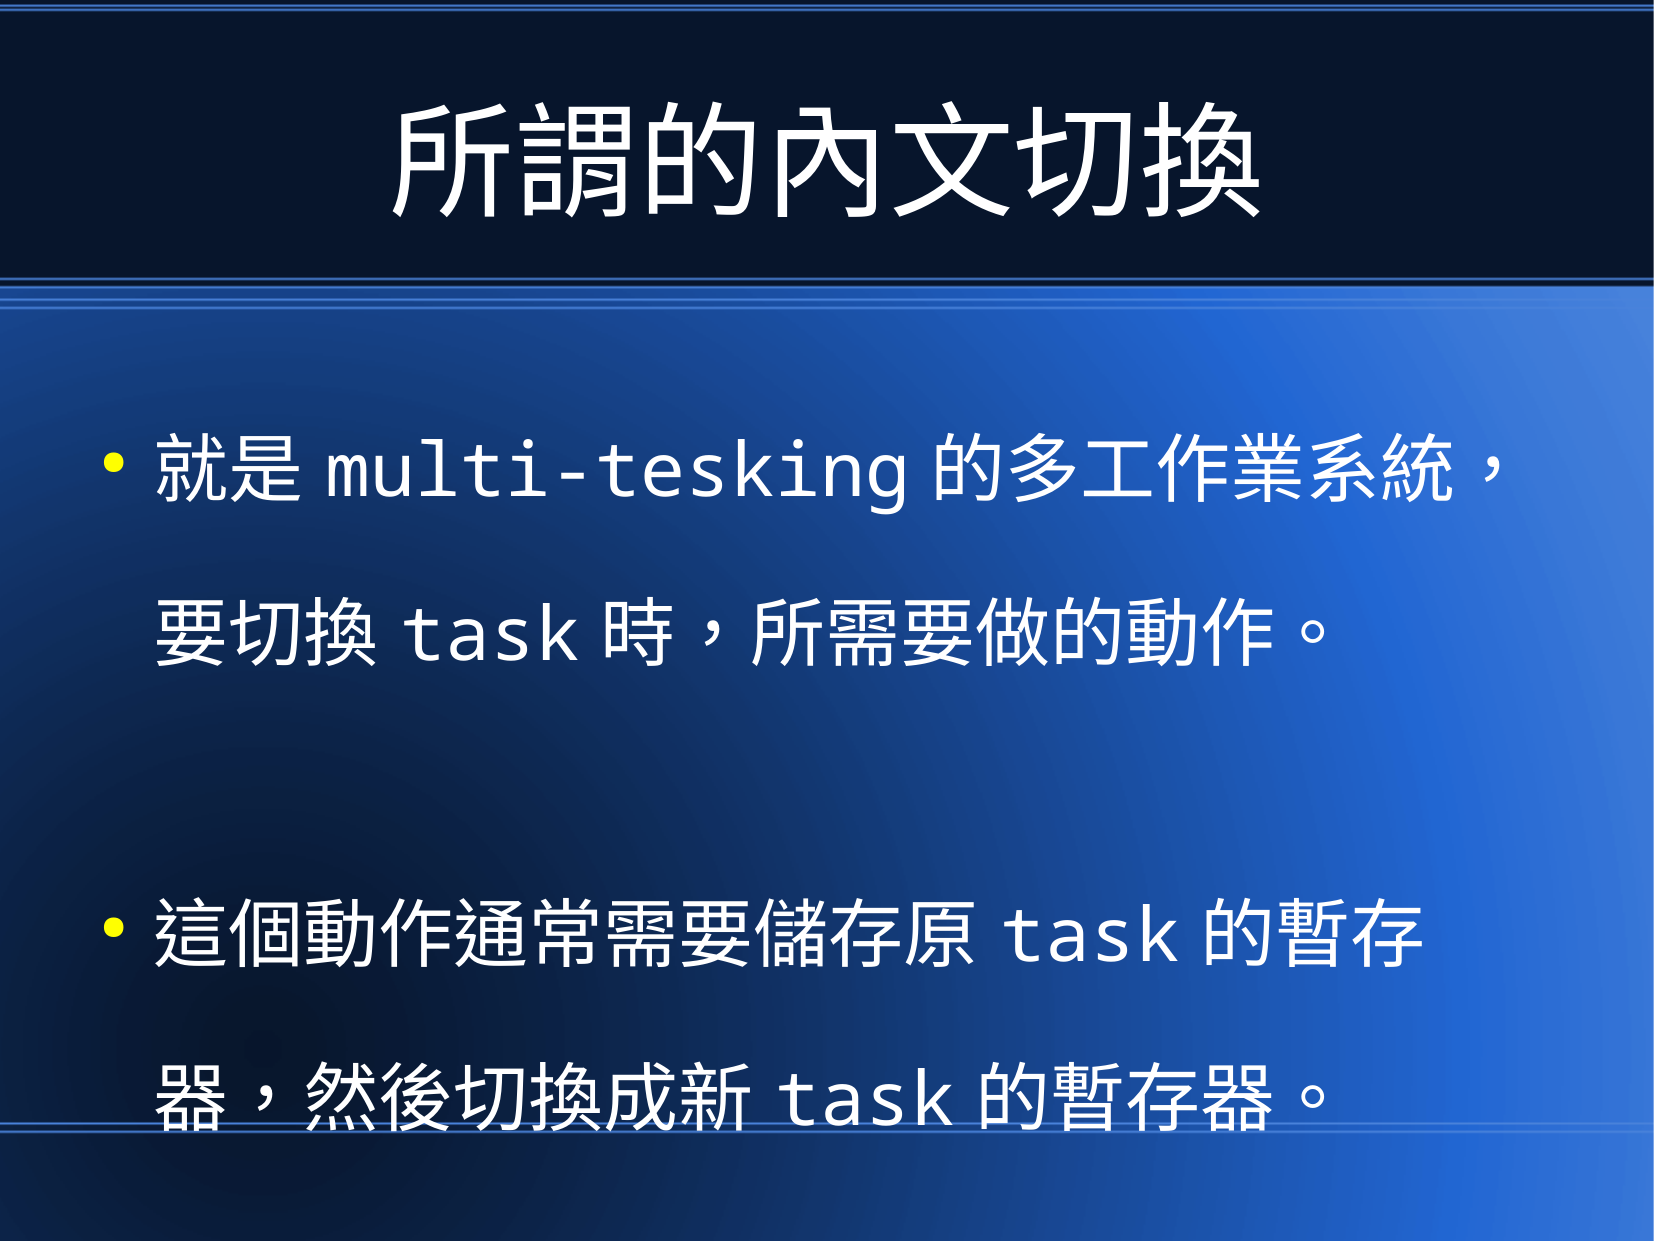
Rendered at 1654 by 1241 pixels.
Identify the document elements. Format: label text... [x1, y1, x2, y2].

picture [0, 0, 1654, 1241]
title 所謂的內文切換 [82, 49, 1571, 257]
list 就是multi-tesking的多工作業系統，要切換task時，所需要做的動作。 這個動作通常需要儲存原task的暫存器，然後切換成新task的暫存器。 [82, 355, 1571, 1241]
